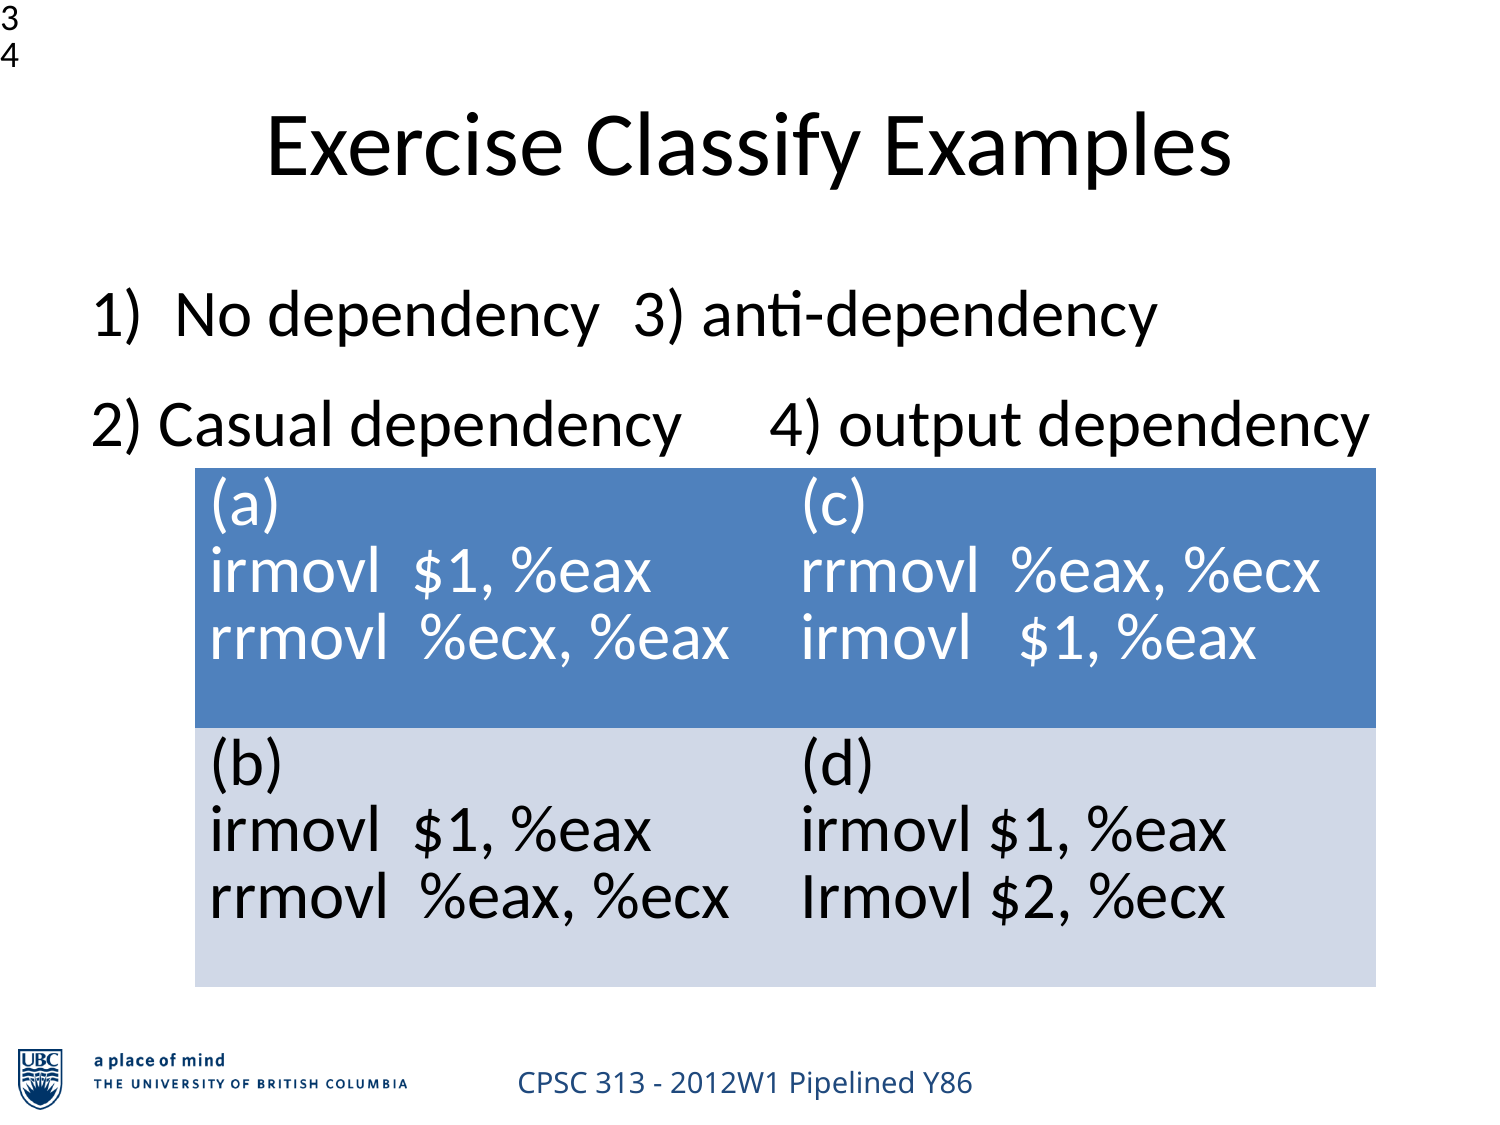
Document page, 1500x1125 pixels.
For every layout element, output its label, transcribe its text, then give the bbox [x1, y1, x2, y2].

table_cell (b) irmovl $1, %eax rrmovl %eax, %ecx [195, 728, 785, 987]
title Exercise Classify Examples [75, 45, 1425, 233]
table_cell (d) irmovl $1, %eax Irmovl $2, %ecx [785, 728, 1376, 987]
table_header (c) rrmovl %eax, %ecx irmovl $1, %eax [785, 468, 1376, 728]
list No dependency 3) anti-dependency 2) Casual dependency 4) output dependency [75, 262, 1425, 1005]
picture [18, 1049, 407, 1110]
table_header (a) irmovl $1, %eax rrmovl %ecx, %eax [195, 468, 785, 728]
